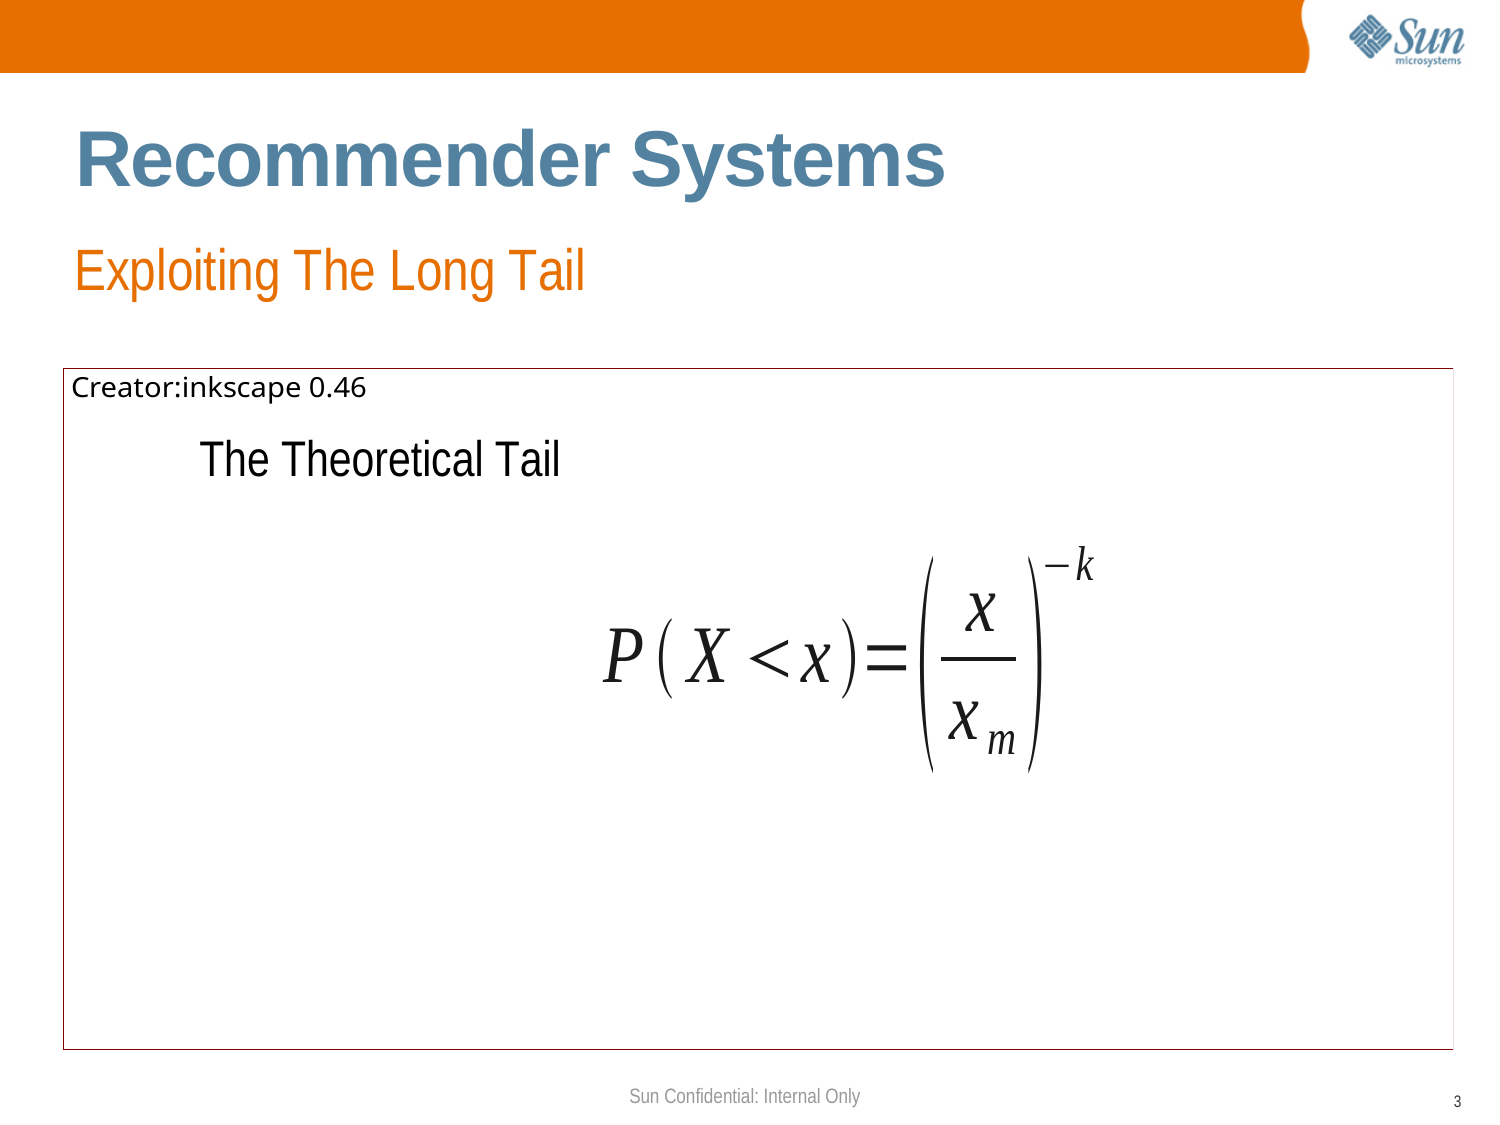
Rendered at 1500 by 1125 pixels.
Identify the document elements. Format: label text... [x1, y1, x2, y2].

picture [0, 0, 1500, 73]
text_box The Theoretical Tail [199, 437, 695, 497]
picture [61, 365, 1454, 1050]
chart [582, 539, 1111, 777]
text_box Exploiting The Long Tail [74, 244, 1391, 313]
title Recommender Systems [75, 123, 1437, 227]
